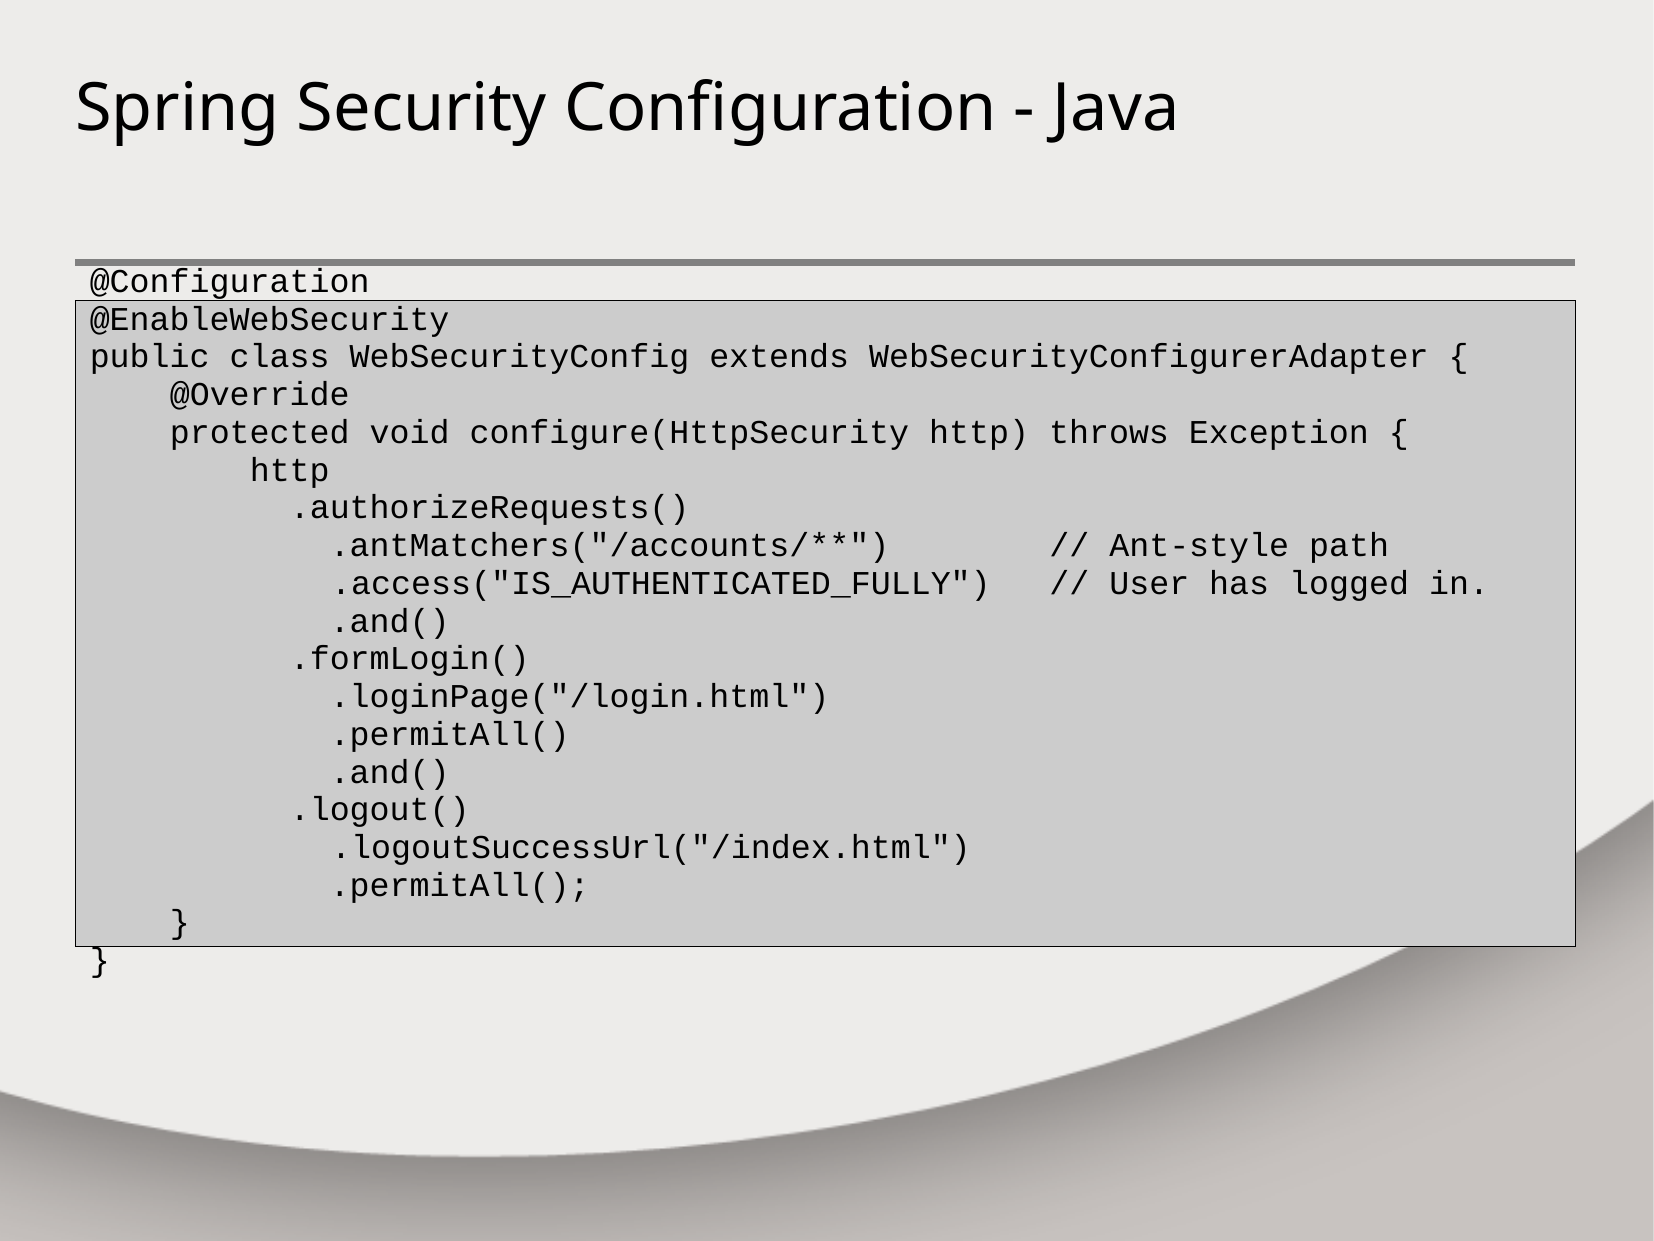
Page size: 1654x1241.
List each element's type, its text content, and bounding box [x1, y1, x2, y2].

title Spring Security Configuration - Java [75, 75, 1576, 226]
text_box @Configuration @EnableWebSecurity public class WebSecurityConfig extends WebSecurityConfigurerAdapter { @Override protected void configure(HttpSecurity http) throws Exception { http .authorizeRequests() .antMatchers("/accounts/**") // Ant-style path .access("IS_AUTHENTICATED_FULLY") // User has logged in. .and() .formLogin() .loginPage("/login.html") .permitAll() .and() .logout() .logoutSuccessUrl("/index.html") .permitAll(); } } [75, 300, 1576, 947]
picture [0, 0, 1654, 1241]
